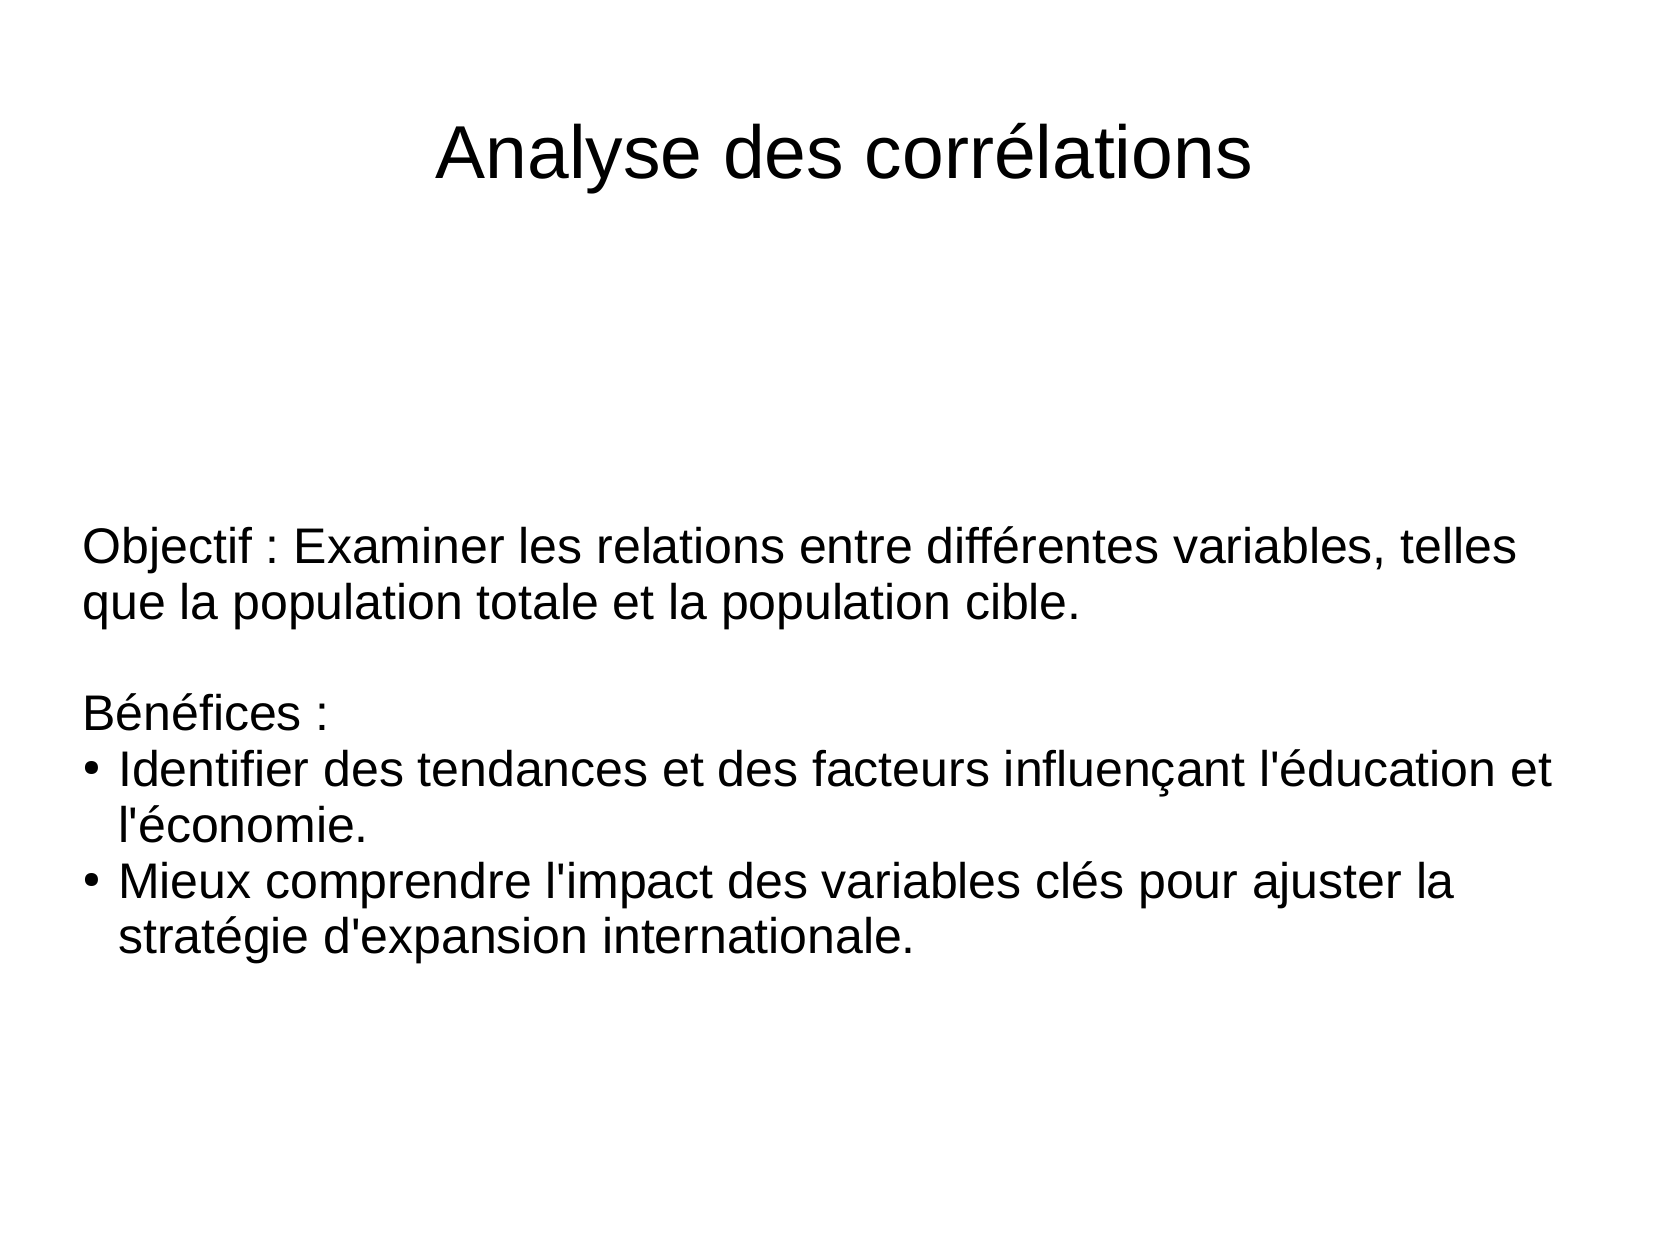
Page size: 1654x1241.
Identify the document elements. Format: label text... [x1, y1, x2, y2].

title Analyse des corrélations [82, 49, 1571, 257]
subtitle Objectif : Examiner les relations entre différentes variables, telles que la population totale et la population cible. Bénéfices : Identifier des tendances et des facteurs influençant l'éducation et l'économie. Mieux comprendre l'impact des variables clés pour ajuster la stratégie d'expansion internationale. [82, 290, 1571, 1109]
